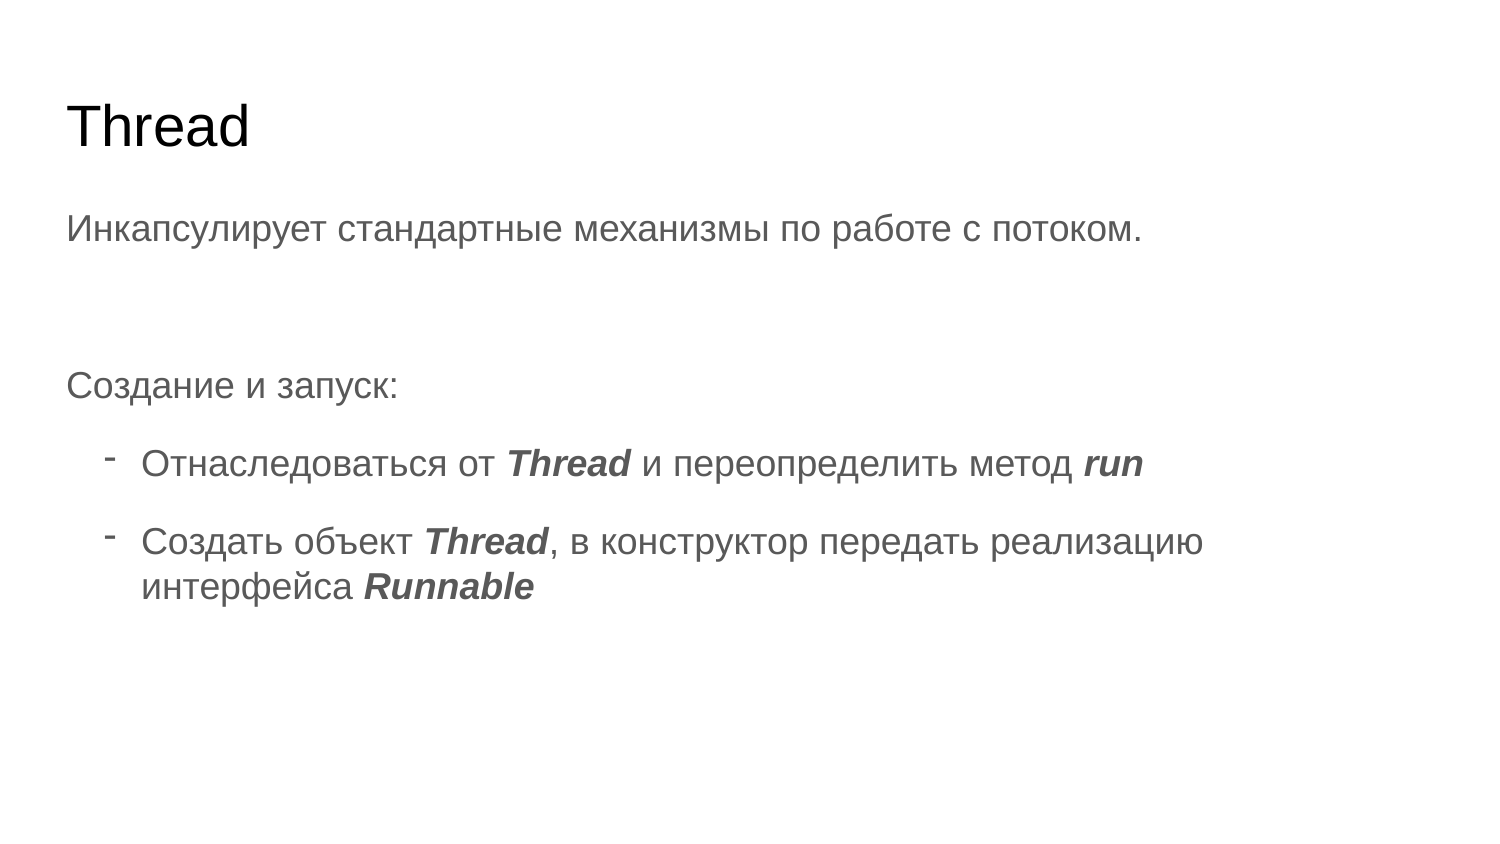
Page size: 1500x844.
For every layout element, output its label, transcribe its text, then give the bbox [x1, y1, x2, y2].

title Thread [51, 72, 1449, 167]
list Инкапсулирует стандартные механизмы по работе с потоком. Создание и запуск: Отнаследоваться от Thread и переопределить метод run Создать объект Thread, в конструктор передать реализацию интерфейса Runnable [51, 189, 1284, 750]
